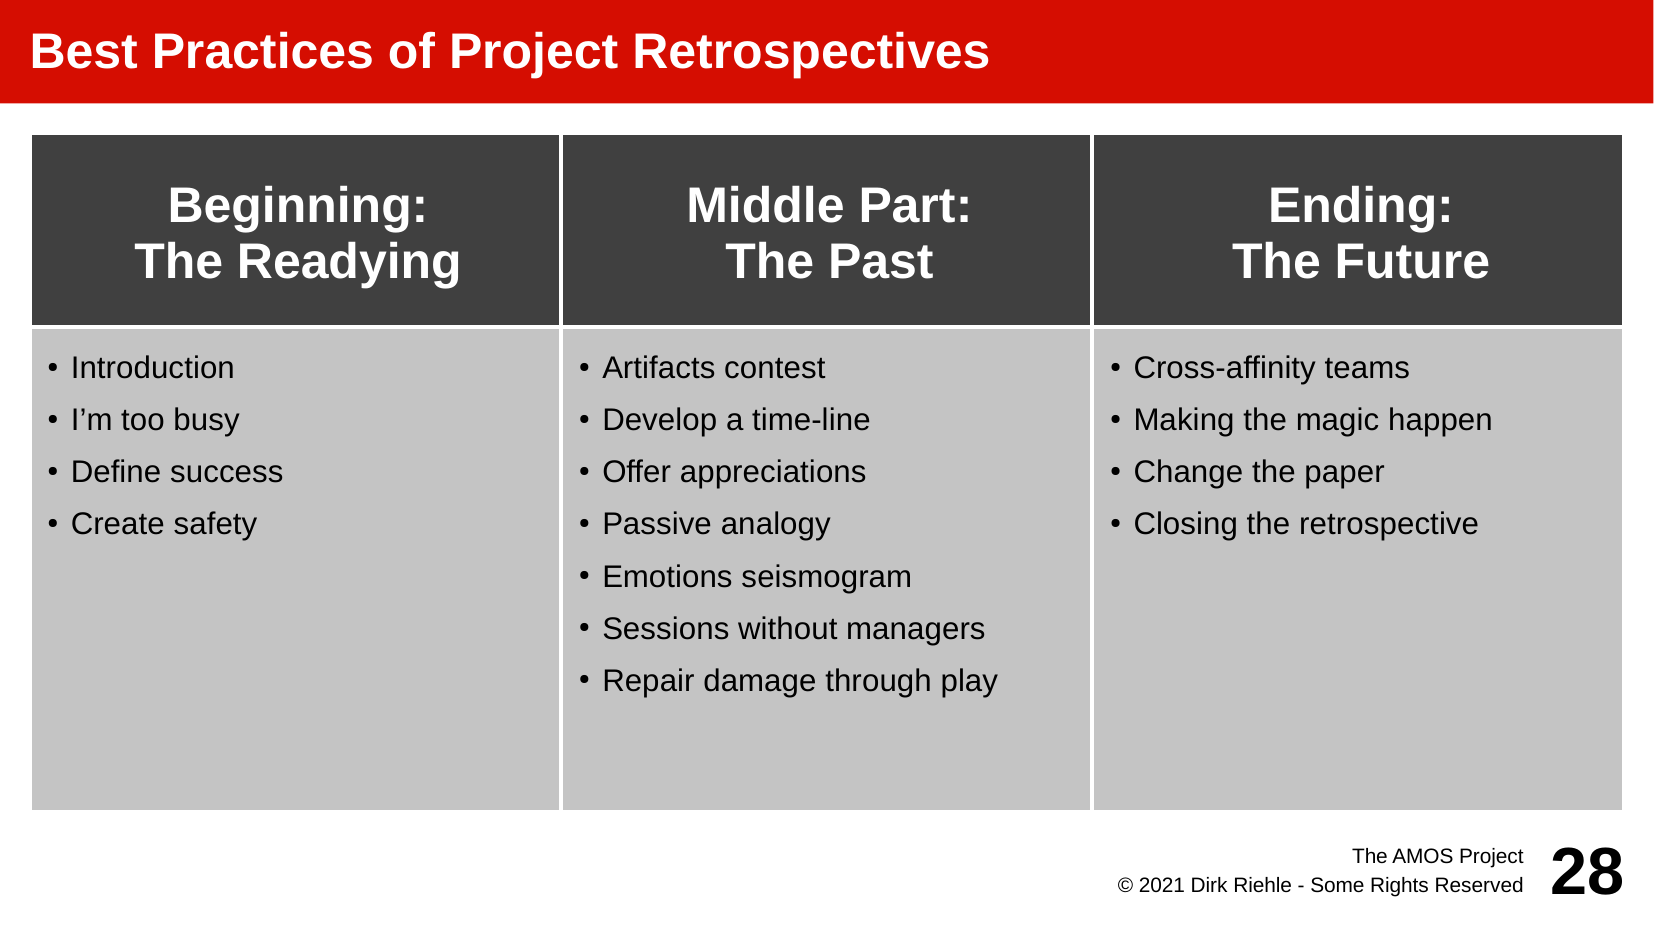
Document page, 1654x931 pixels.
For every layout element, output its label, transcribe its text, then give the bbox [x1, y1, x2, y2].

table_cell Cross-affinity teams Making the magic happen Change the paper Closing the retrospective [1094, 329, 1622, 810]
table_header Beginning: The Readying [32, 135, 559, 325]
table_header Middle Part: The Past [563, 135, 1090, 325]
title Best Practices of Project Retrospectives [0, 0, 1654, 104]
table_cell Artifacts contest Develop a time-line Offer appreciations Passive analogy Emotions seismogram Sessions without managers Repair damage through play [563, 329, 1090, 810]
table_header Ending: The Future [1094, 135, 1622, 325]
table_cell Introduction I’m too busy Define success Create safety [32, 329, 559, 810]
